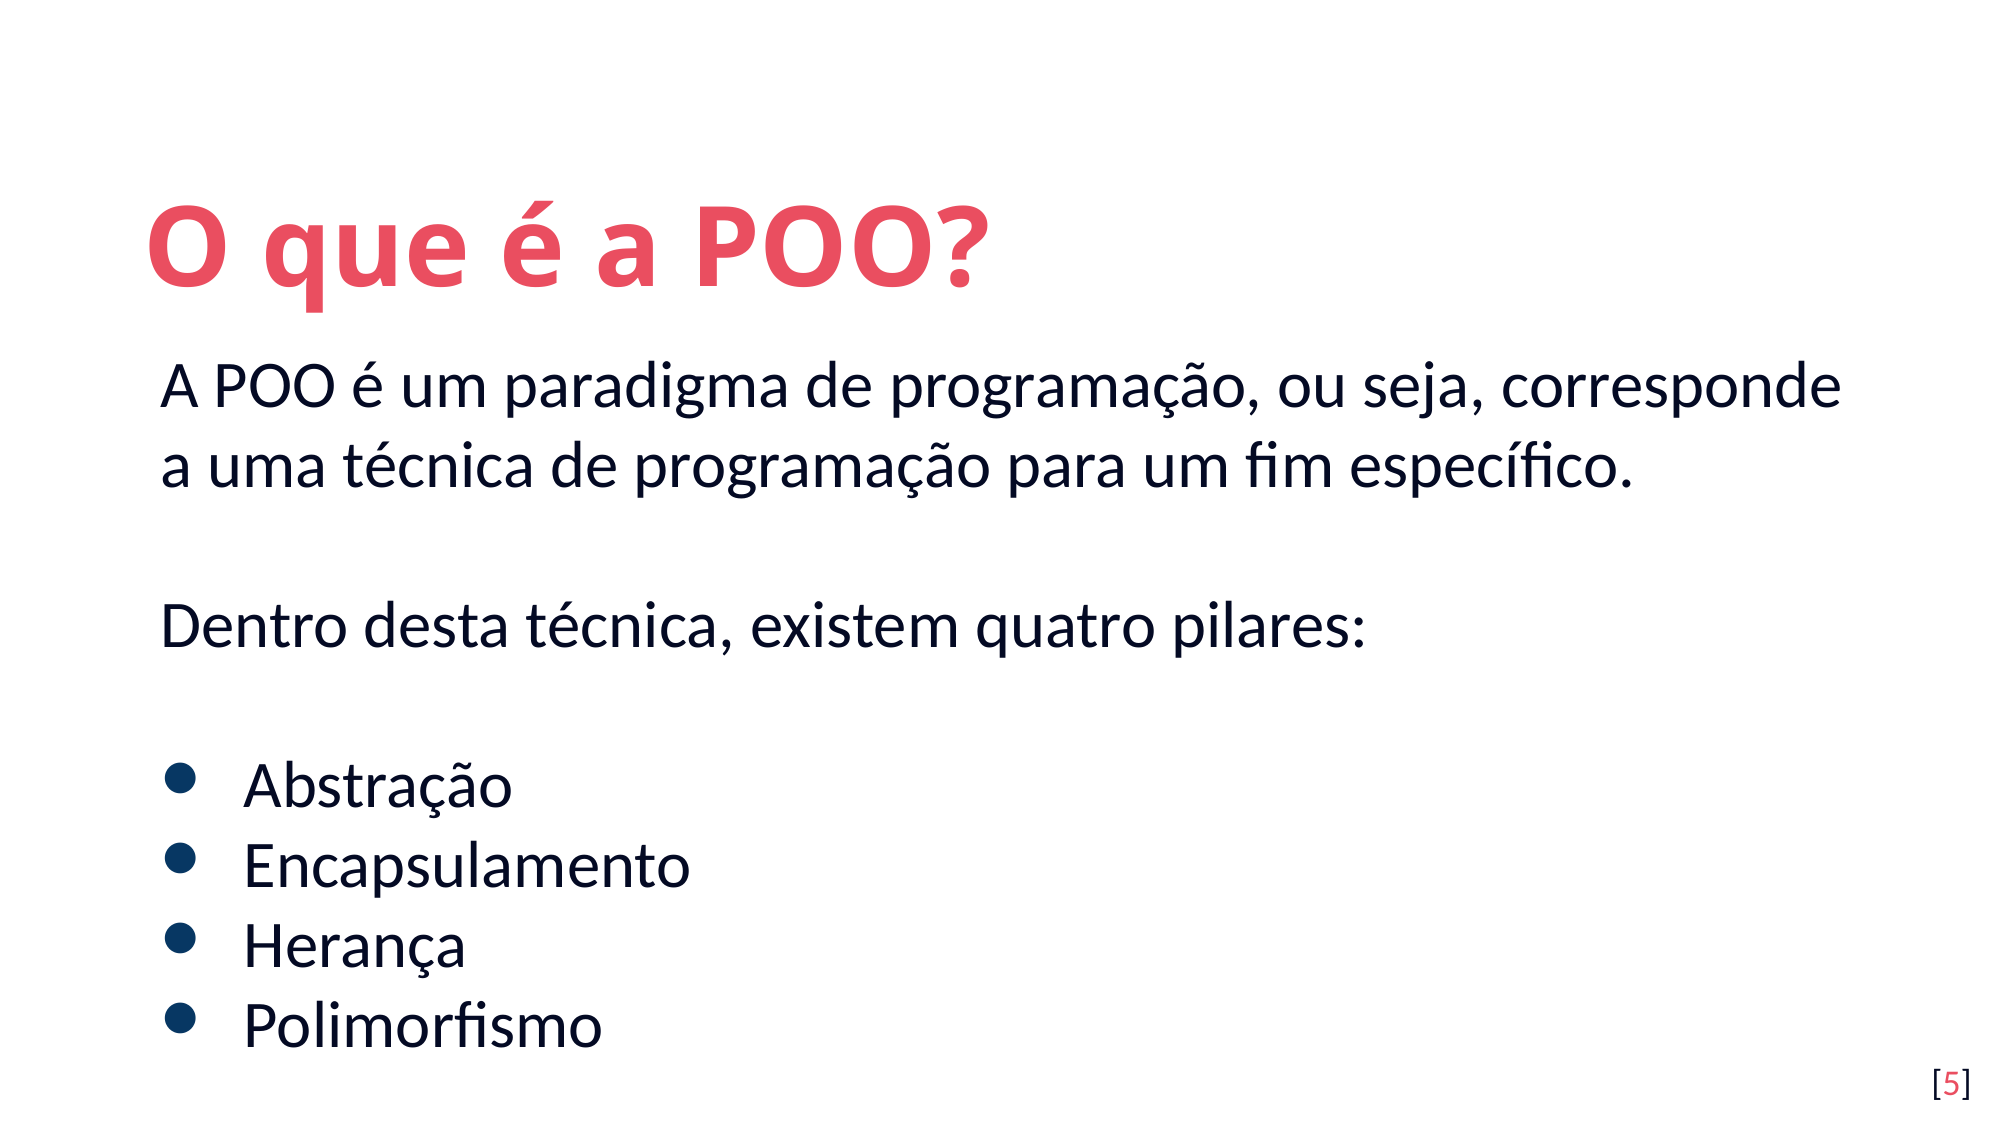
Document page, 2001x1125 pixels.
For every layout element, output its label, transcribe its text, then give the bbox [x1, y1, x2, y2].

text_box A POO é um paradigma de programação, ou seja, corresponde a uma técnica de programação para um fim específico. Dentro desta técnica, existem quatro pilares: Abstração Encapsulamento Herança Polimorfismo [123, 324, 1878, 999]
slide_number [<number>] [1871, 1038, 1992, 1125]
text_box O que é a POO? [123, 139, 1878, 324]
